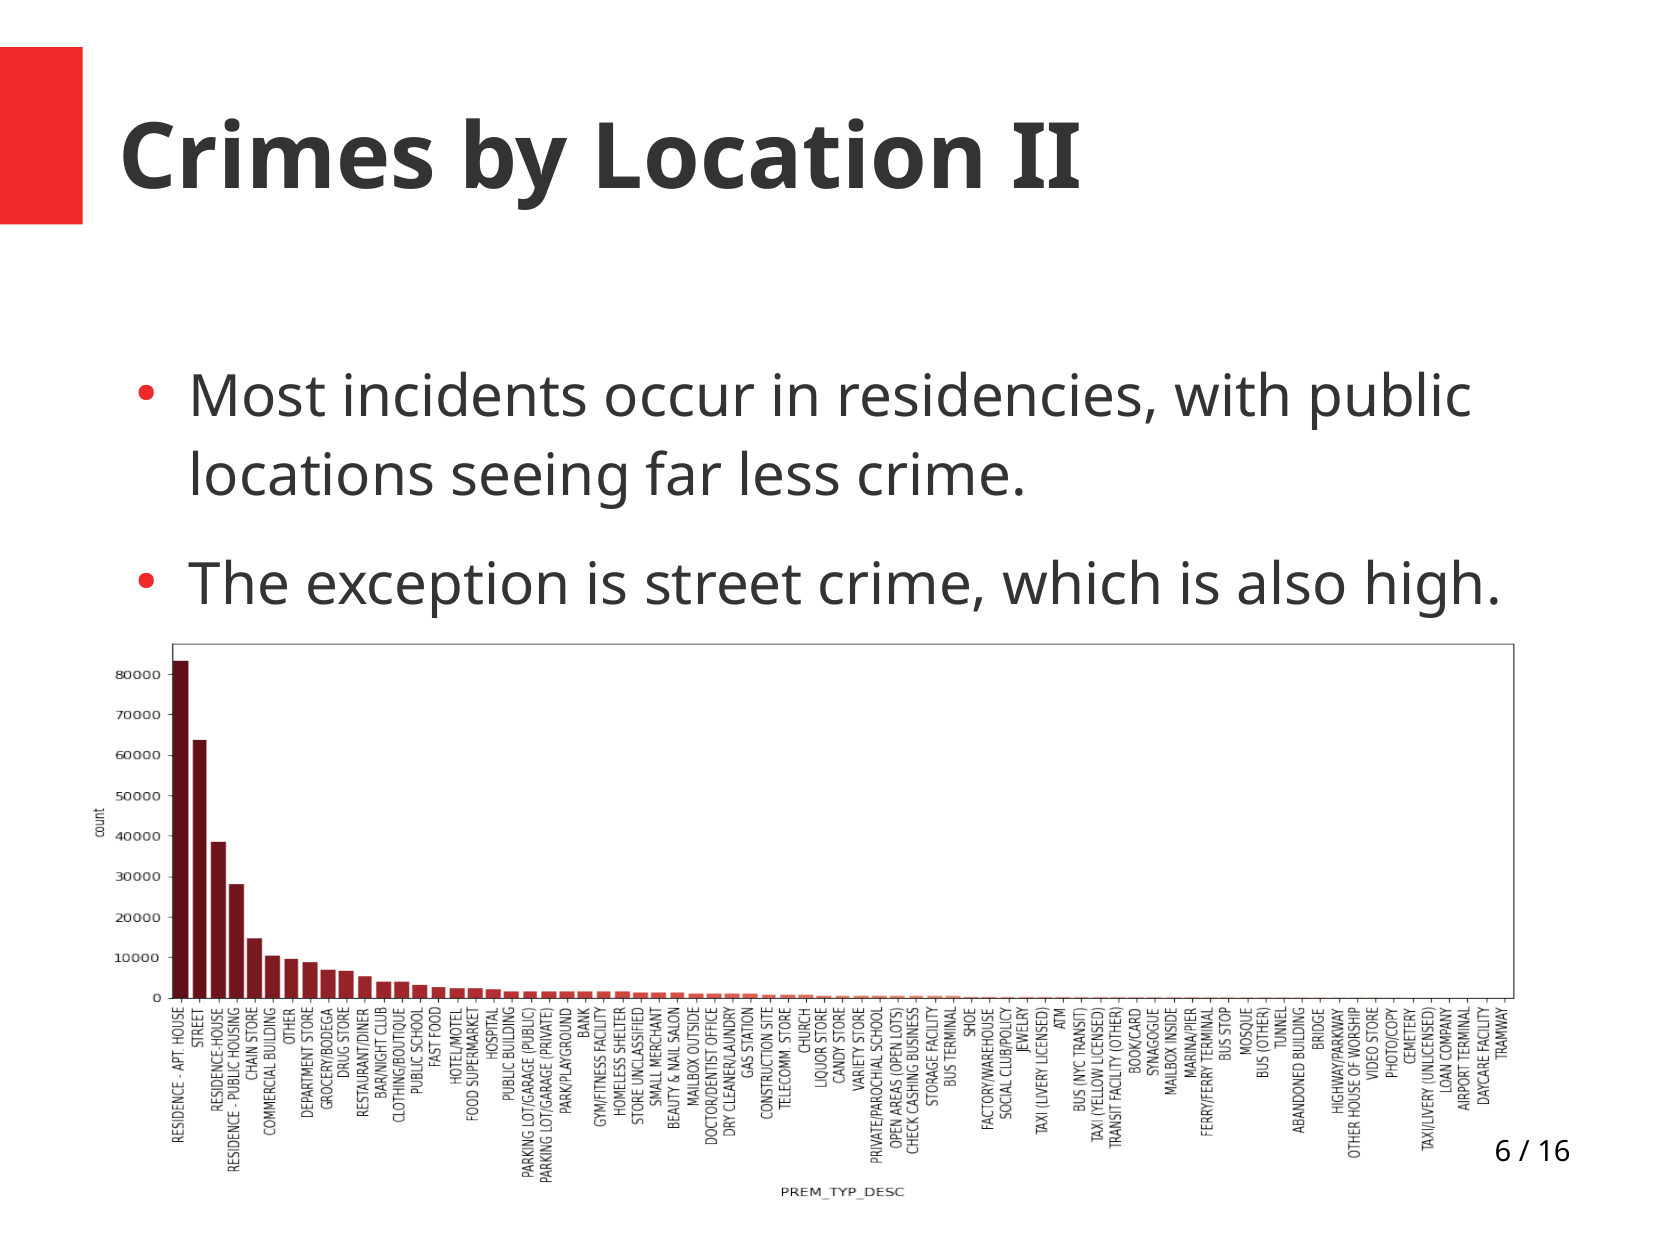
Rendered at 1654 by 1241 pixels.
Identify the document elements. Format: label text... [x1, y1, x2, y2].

title Crimes by Location II [118, 49, 1571, 257]
list Most incidents occur in residencies, with public locations seeing far less crime. The exception is street crime, which is also high. [118, 354, 1536, 1074]
picture [82, 637, 1524, 1205]
